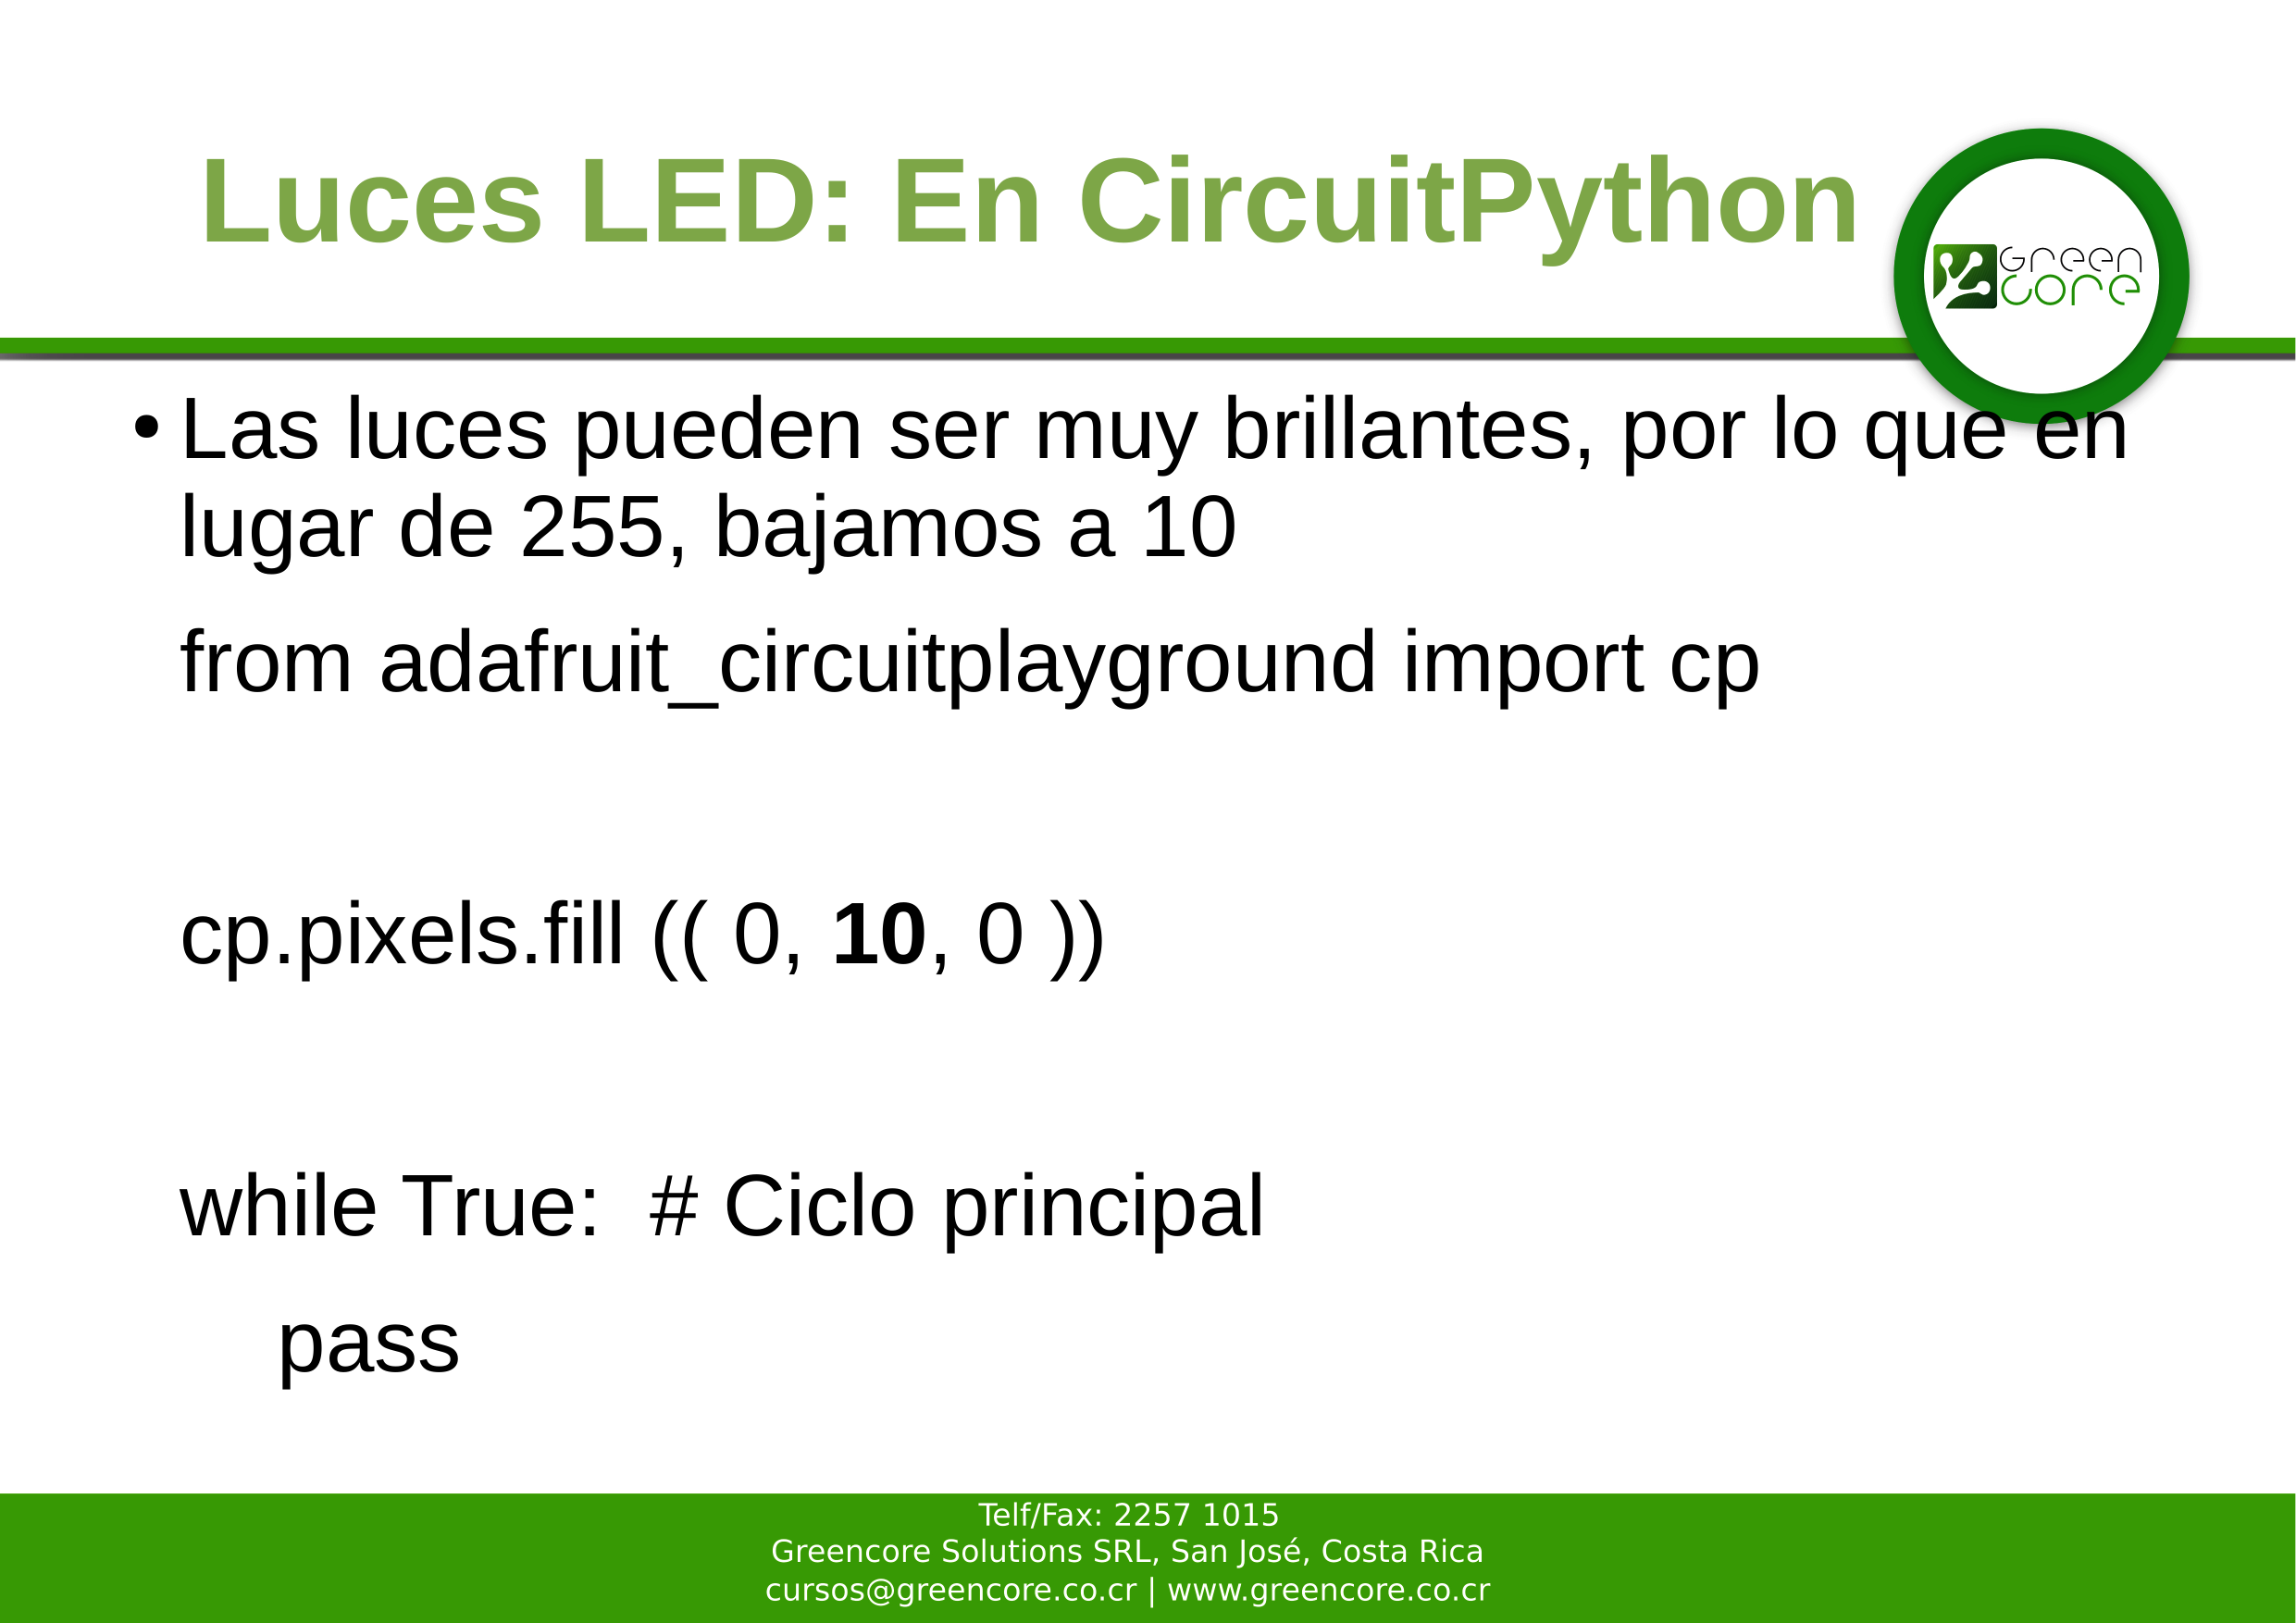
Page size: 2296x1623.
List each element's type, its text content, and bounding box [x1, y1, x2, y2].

picture [0, 0, 2296, 1623]
list Las luces pueden ser muy brillantes, por lo que en lugar de 255, bajamos a 10 from adafruit_circuitplayground import cp cp.pixels.fill (( 0, 10, 0 )) while True: # Ciclo principal pass [115, 379, 2181, 1489]
title Luces LED: En CircuitPython [115, 64, 2181, 336]
